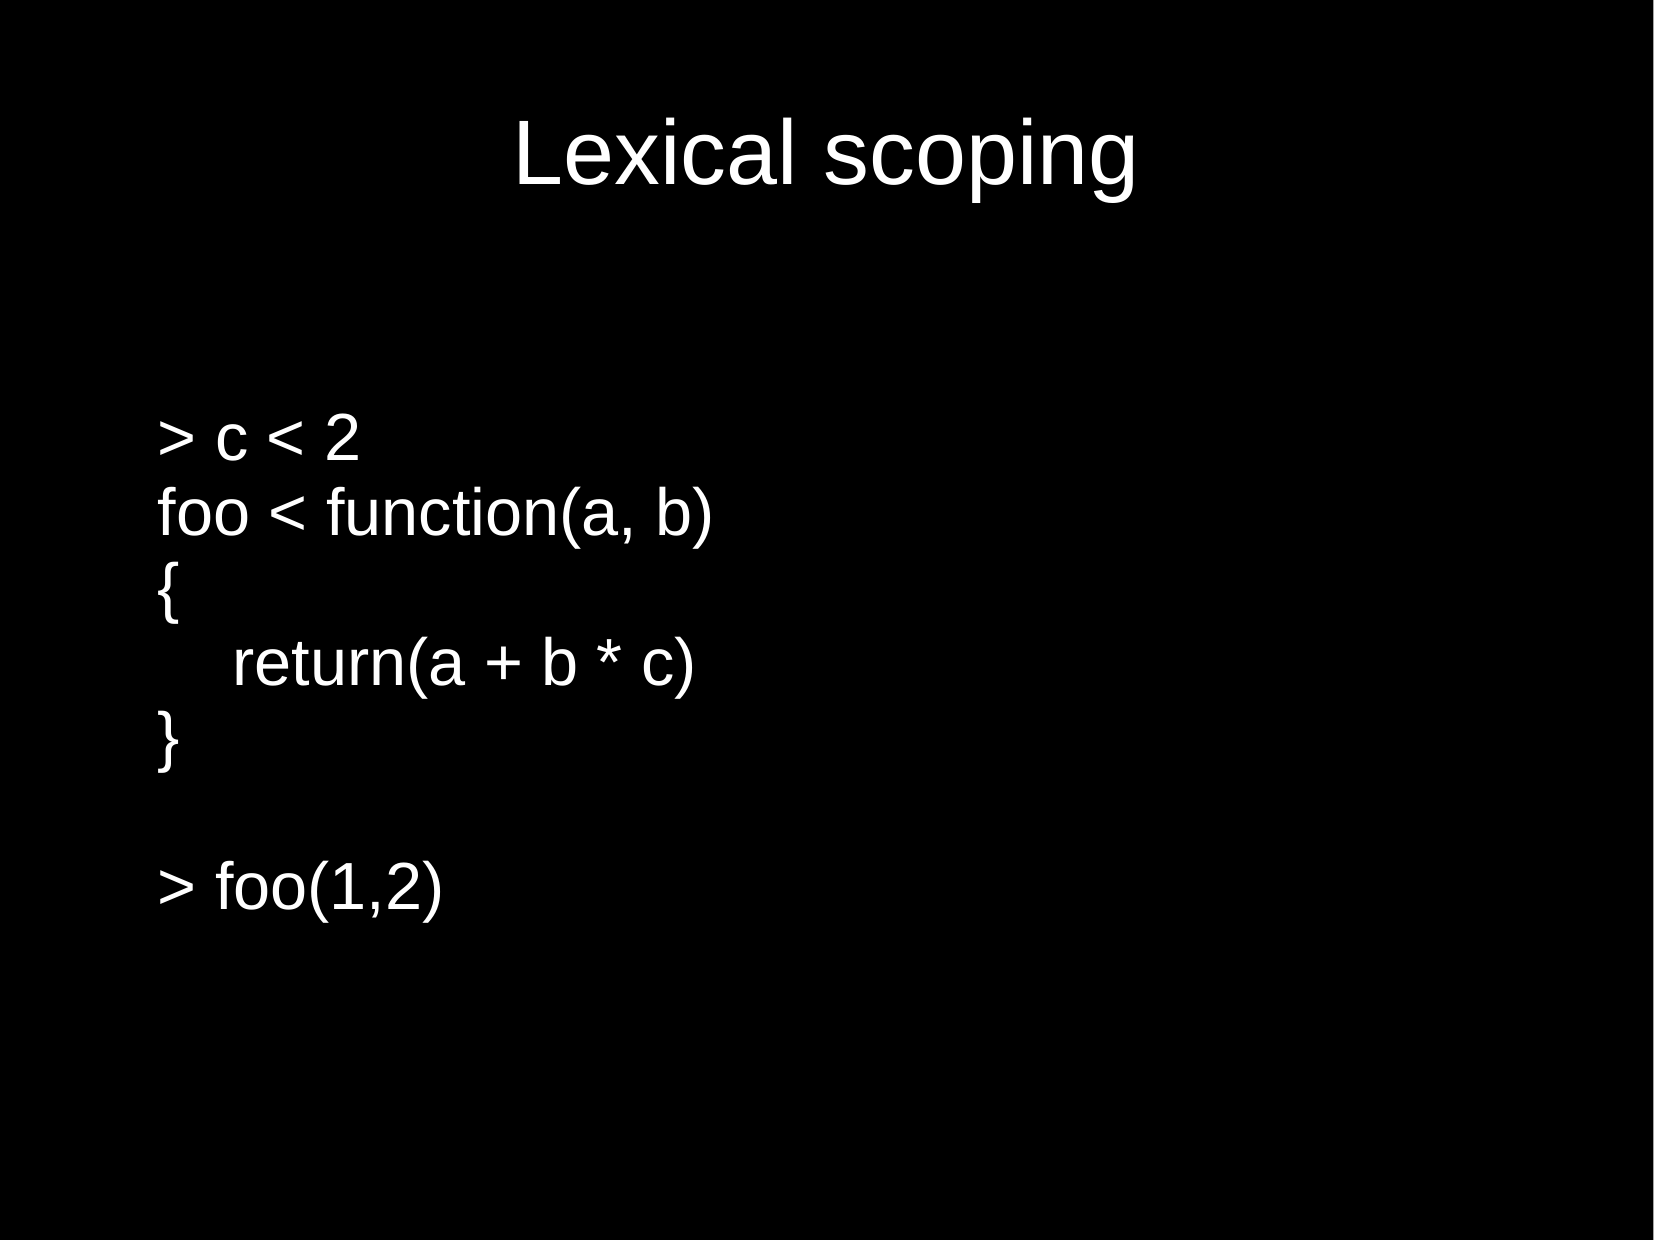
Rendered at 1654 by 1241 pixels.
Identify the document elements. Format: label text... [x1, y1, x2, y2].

subtitle > c <­ 2 foo <­ function(a, b) { return(a + b * c) } > foo(1,2) [82, 290, 1571, 1109]
title Lexical scoping [82, 56, 1571, 250]
